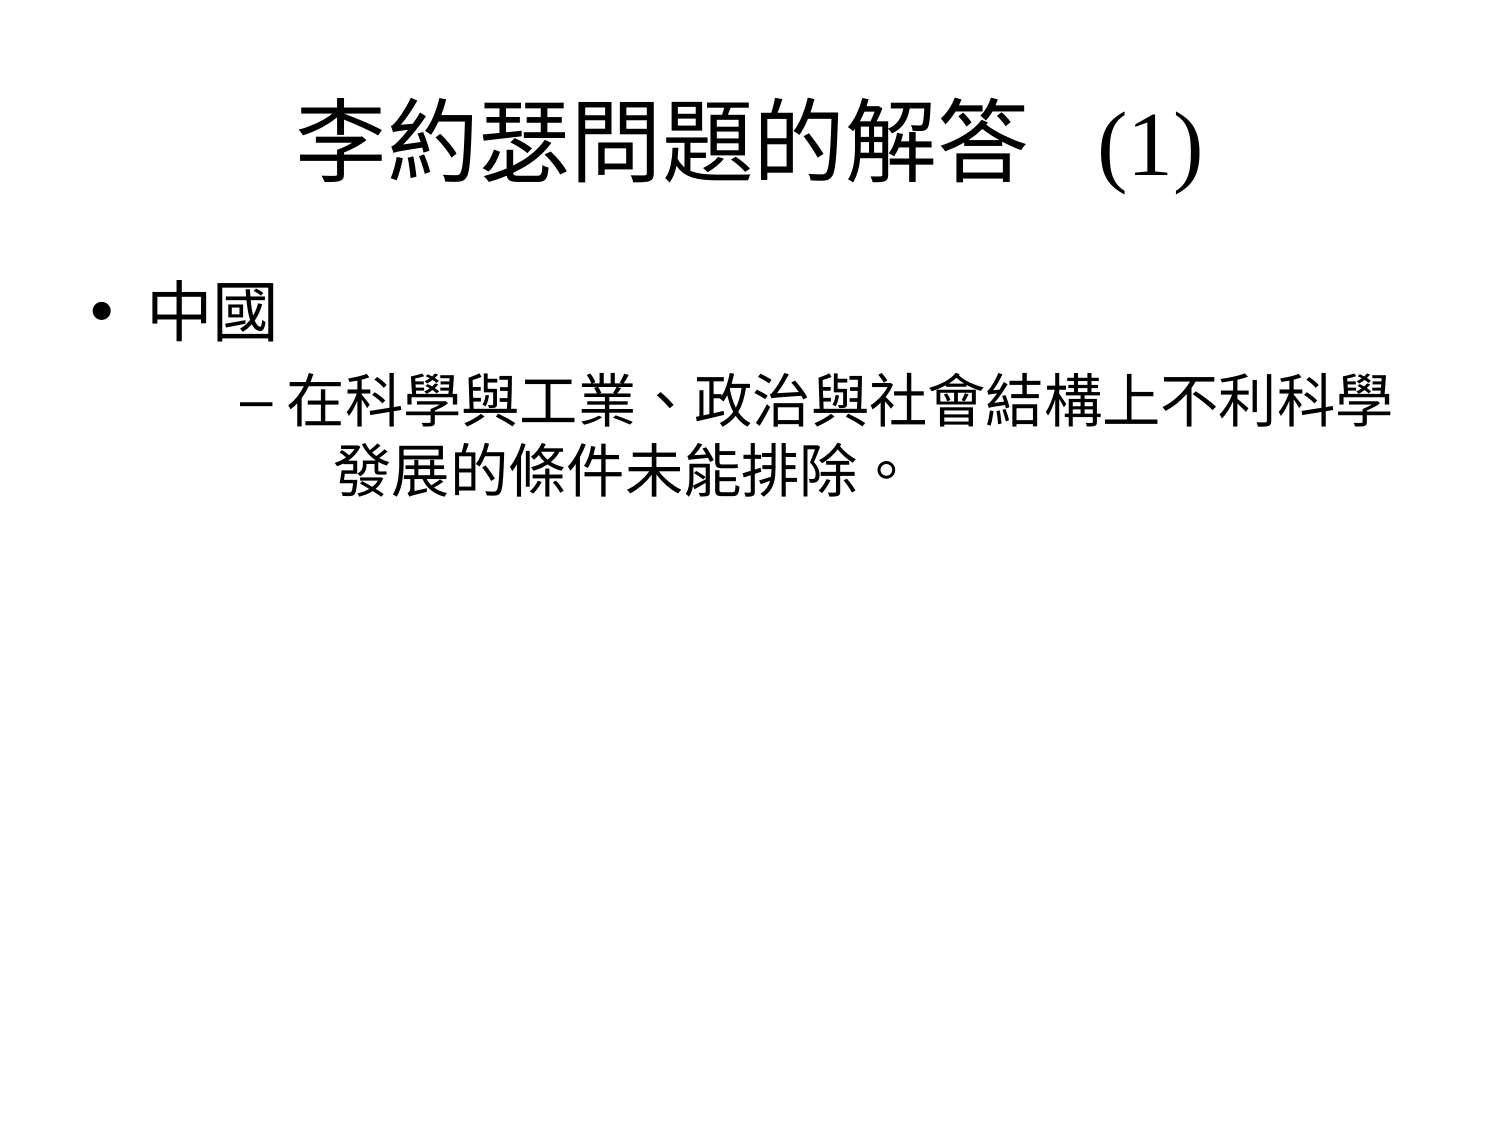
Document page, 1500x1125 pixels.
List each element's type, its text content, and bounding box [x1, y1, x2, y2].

title 李約瑟問題的解答 (1) [75, 45, 1426, 233]
list 中國 在科學與工業、政治與社會結構上不利科學發展的條件未能排除。 [75, 262, 1426, 1005]
